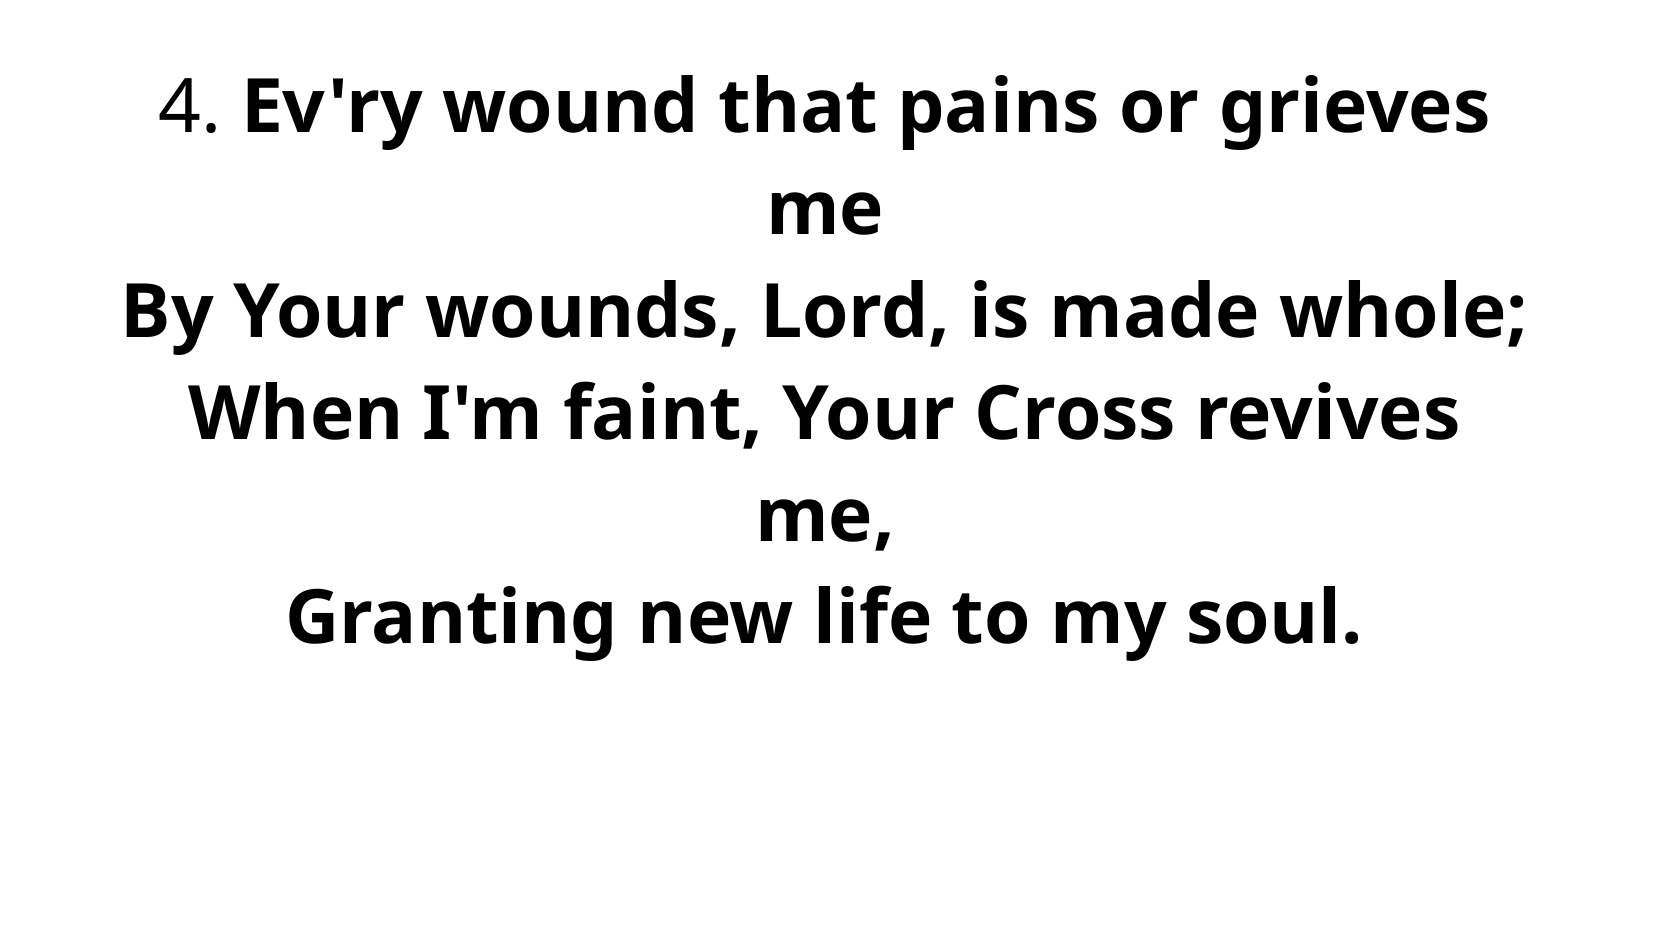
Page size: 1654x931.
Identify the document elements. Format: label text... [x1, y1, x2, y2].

text_box 4. Ev'ry wound that pains or grieves me By Your wounds, Lord, is made whole; When I'm faint, Your Cross revives me, Granting new life to my soul. [105, 45, 1546, 460]
